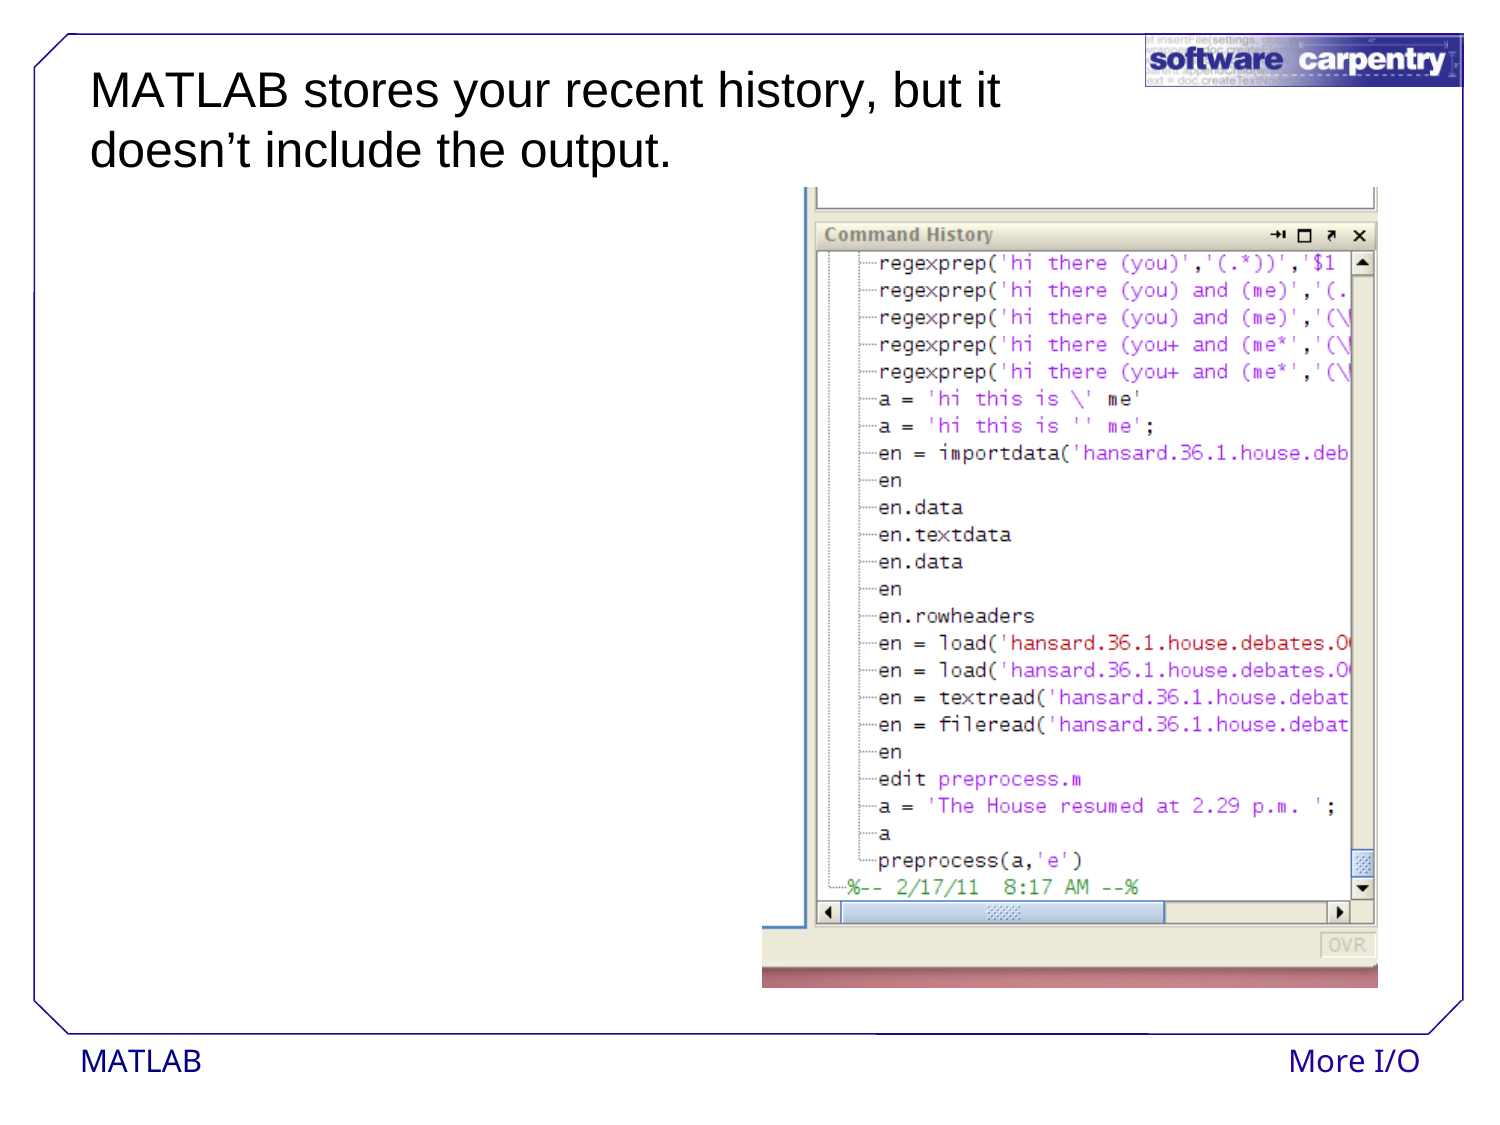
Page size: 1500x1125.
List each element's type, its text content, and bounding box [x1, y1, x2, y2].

picture [1145, 33, 1464, 87]
picture [762, 187, 1378, 988]
text_box MATLAB stores your recent history, but it doesn’t include the output. [75, 49, 1063, 186]
